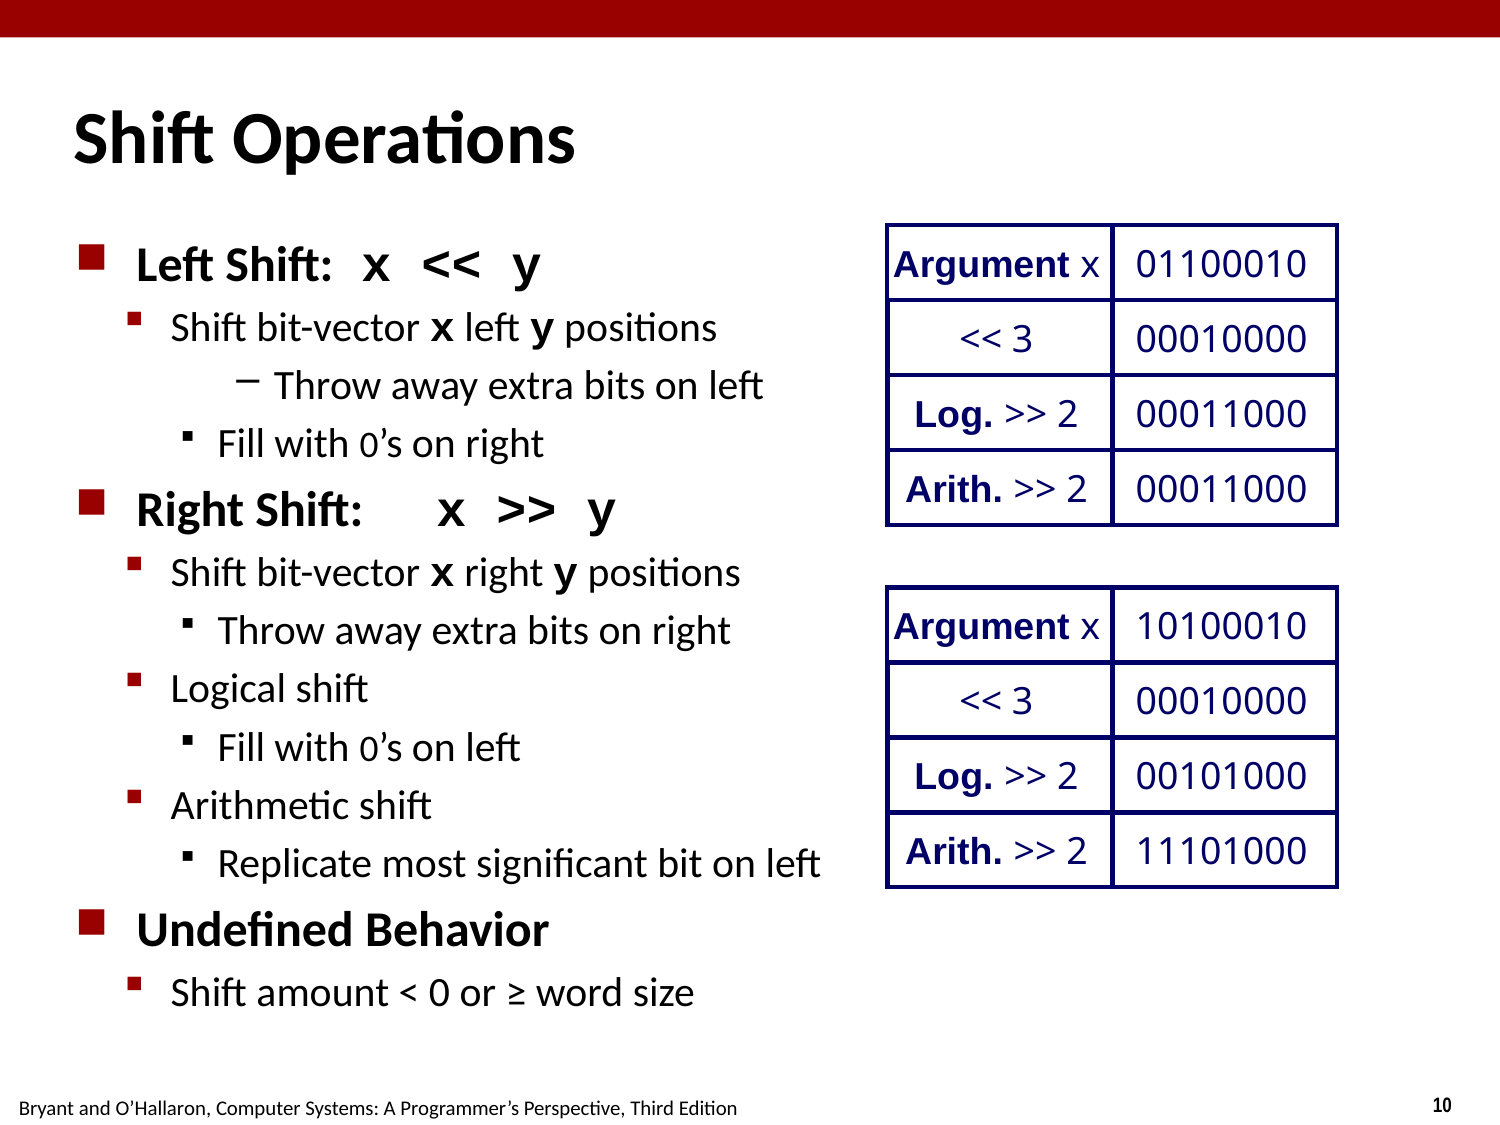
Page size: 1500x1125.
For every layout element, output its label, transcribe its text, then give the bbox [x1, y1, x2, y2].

text_box 00101000 [1127, 744, 1323, 806]
text_box [887, 224, 1338, 525]
text_box 00010000 [1127, 306, 1323, 369]
text_box Argument x [884, 594, 1116, 656]
text_box Arith. >> 2 [896, 456, 1103, 519]
text_box 00011000 [1127, 381, 1323, 444]
title Shift Operations [58, 71, 1304, 197]
text_box 11101000 [1127, 819, 1323, 881]
list Left Shift: x << y Shift bit-vector x left y positions Throw away extra bits on left Fill with 0’s on right Right Shift: x >> y Shift bit-vector x right y positions Throw away extra bits on right Logical shift Fill with 0’s on left Arithmetic shift Replicate most significant bit on left Undefined Behavior Shift amount < 0 or ≥ word size [65, 223, 1361, 1040]
text_box Arith. >> 2 [896, 819, 1103, 881]
text_box 00010000 [1127, 669, 1323, 731]
text_box Log. >> 2 [906, 381, 1094, 444]
text_box Log. >> 2 [906, 744, 1094, 806]
text_box Argument x [884, 231, 1116, 294]
text_box 01100010 [1127, 231, 1323, 294]
text_box 10100010 [1127, 594, 1323, 656]
text_box 00011000 [1127, 456, 1323, 519]
text_box << 3 [951, 306, 1049, 369]
text_box [887, 587, 1338, 888]
text_box << 3 [951, 669, 1049, 731]
